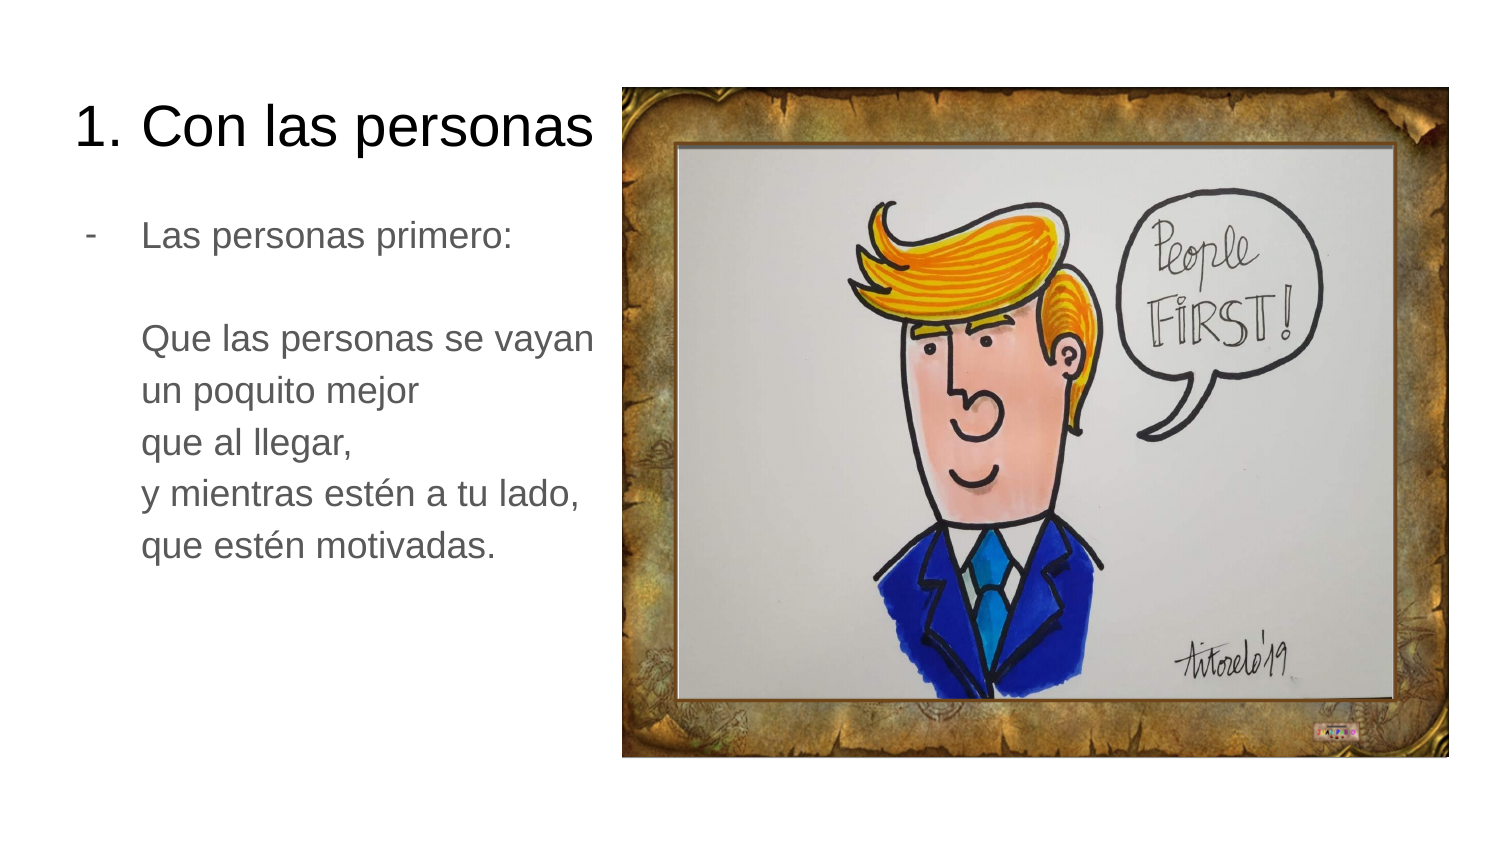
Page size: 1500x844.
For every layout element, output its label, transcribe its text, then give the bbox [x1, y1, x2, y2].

list Las personas primero: Que las personas se vayan un poquito mejor que al llegar, y mientras estén a tu lado, que estén motivadas. [51, 189, 622, 750]
title Con las personas [51, 72, 1449, 167]
picture [622, 87, 1449, 757]
